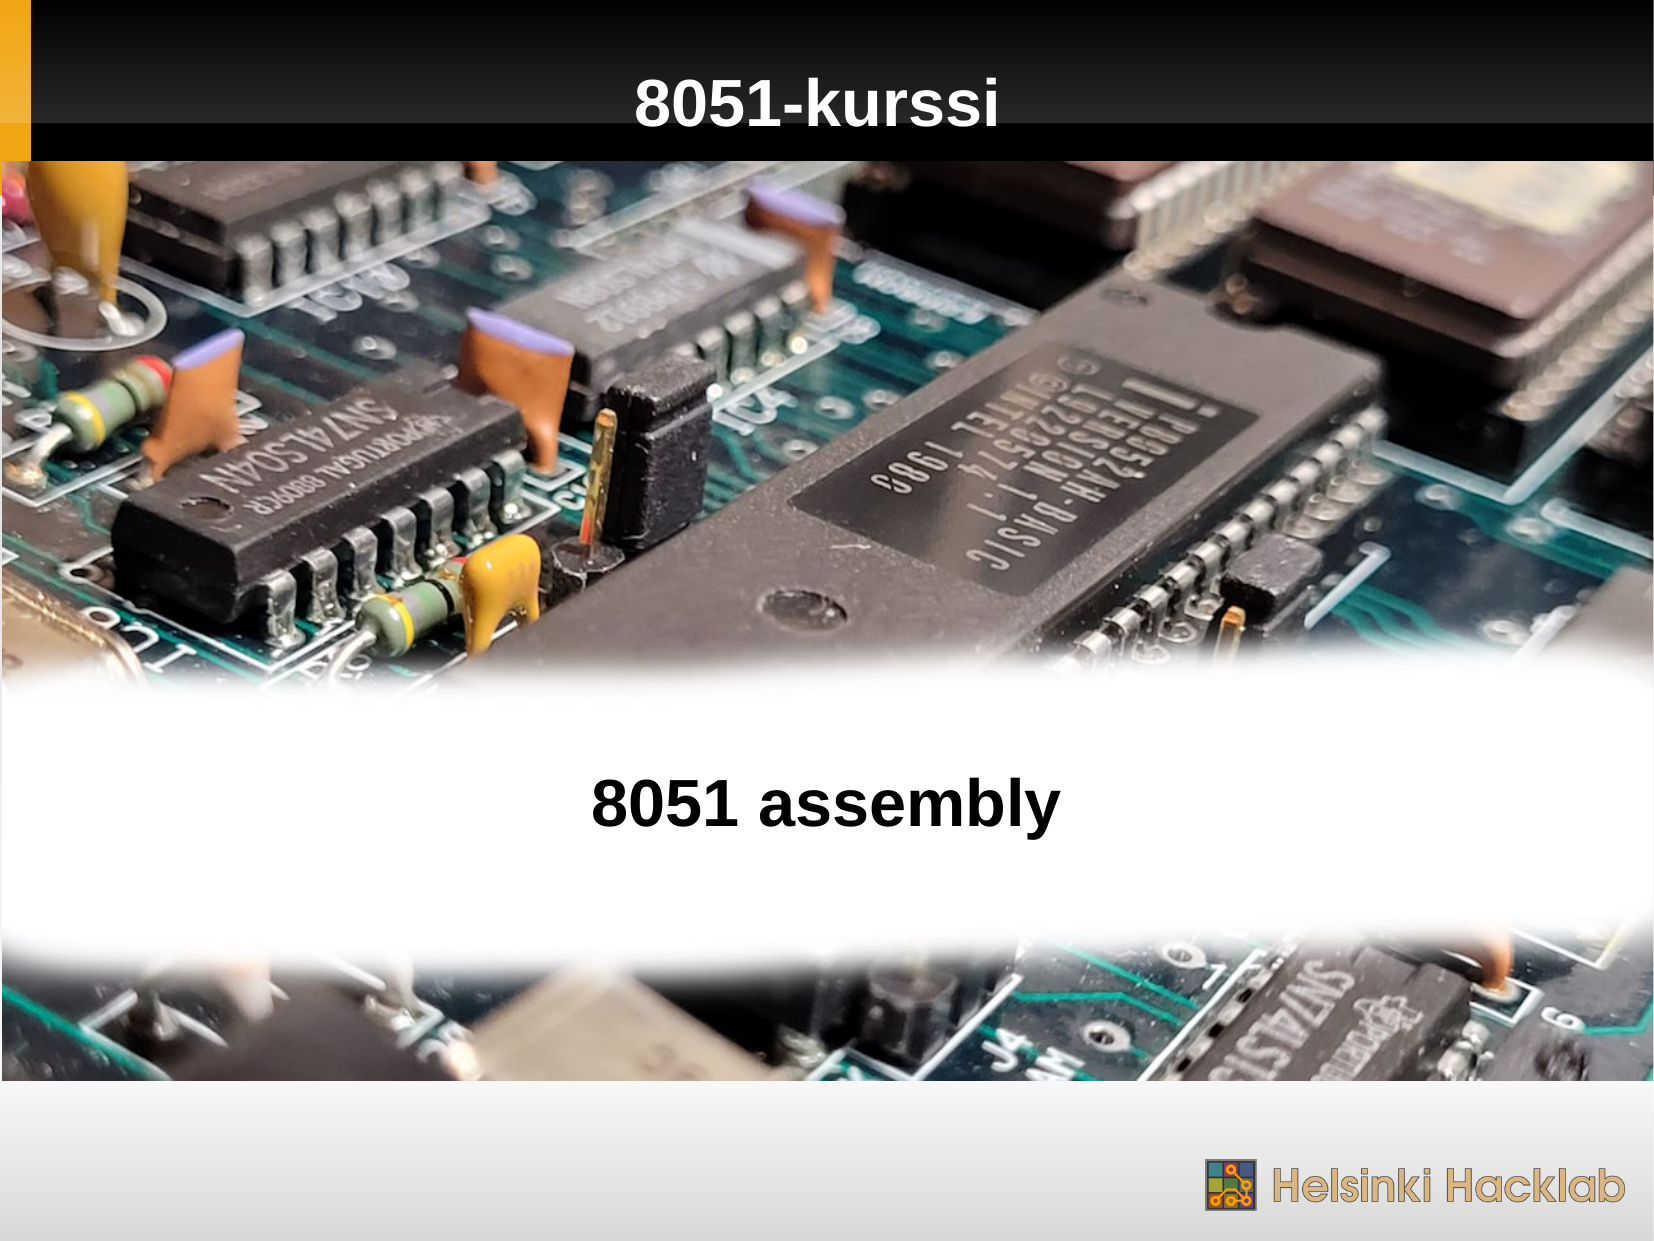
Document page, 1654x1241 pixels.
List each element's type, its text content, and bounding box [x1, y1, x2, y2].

text_box 8051 assembly [147, 691, 1506, 916]
title 8051-kurssi [29, 0, 1607, 208]
picture [0, 0, 1654, 1241]
